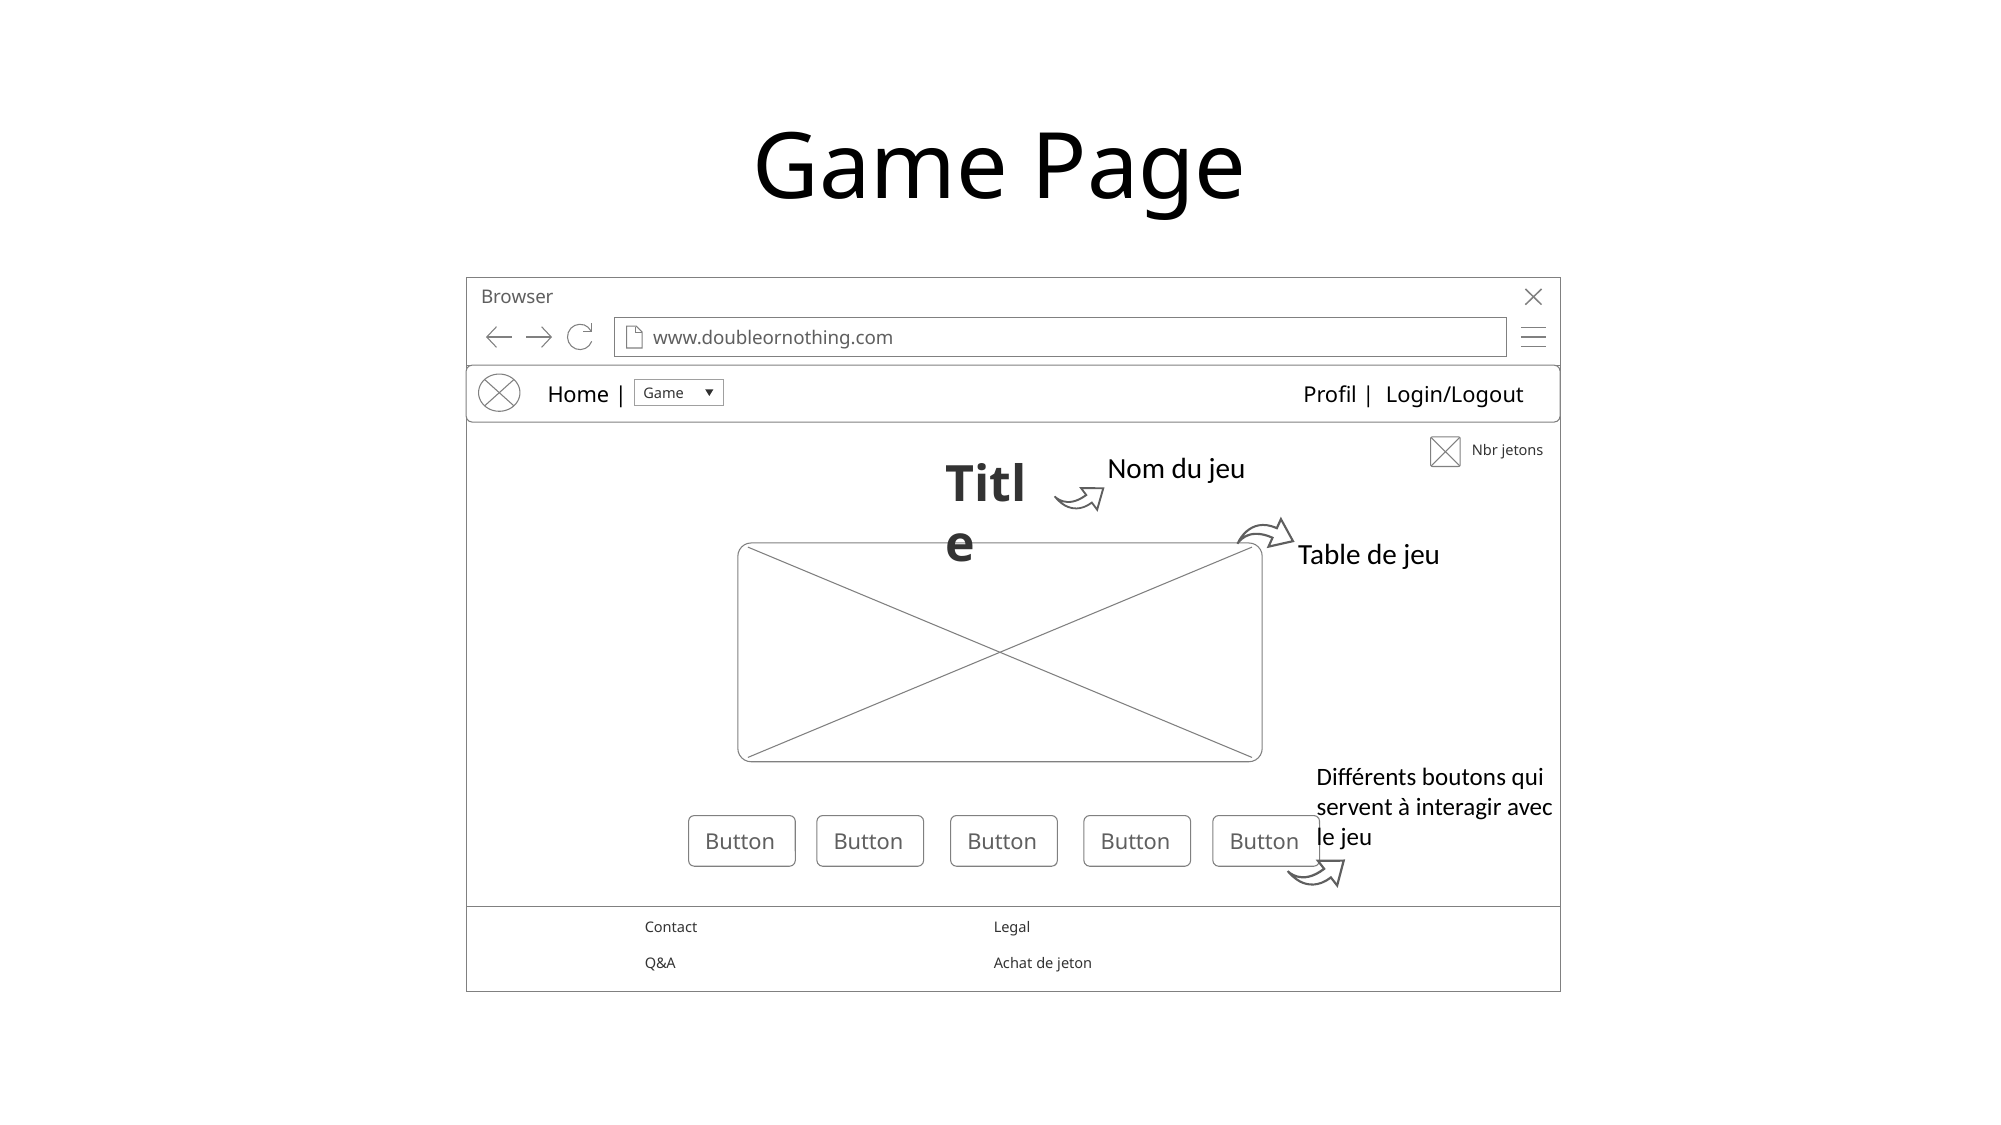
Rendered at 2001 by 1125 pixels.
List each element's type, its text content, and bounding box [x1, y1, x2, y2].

text_box Browser [466, 278, 1560, 365]
text_box Title [946, 452, 1054, 572]
title Game Page [137, 59, 1863, 278]
text_box Button [950, 815, 1058, 867]
text_box [478, 380, 497, 406]
text_box Button [1083, 815, 1191, 867]
text_box Game [634, 379, 723, 406]
text_box [466, 907, 1560, 991]
text_box Nbr jetons [1472, 441, 1544, 458]
text_box Legal [994, 918, 1031, 935]
text_box www.doubleornothing.com [614, 318, 1506, 357]
text_box Différents boutons qui servent à interagir avec le jeu [1301, 753, 1581, 860]
text_box Table de jeu [1283, 528, 1458, 579]
text_box [486, 395, 513, 412]
text_box Nom du jeu [1092, 441, 1263, 492]
text_box Contact [645, 918, 698, 935]
text_box [485, 374, 514, 391]
text_box Button [688, 815, 796, 867]
text_box Achat de jeton [994, 954, 1093, 971]
text_box Q&A [645, 954, 676, 971]
text_box [466, 420, 1560, 906]
text_box Button [816, 815, 924, 867]
text_box [705, 389, 714, 396]
text_box Home | Profil | Login/Logout [466, 365, 1561, 423]
text_box [501, 380, 520, 405]
text_box Button [1212, 815, 1319, 867]
